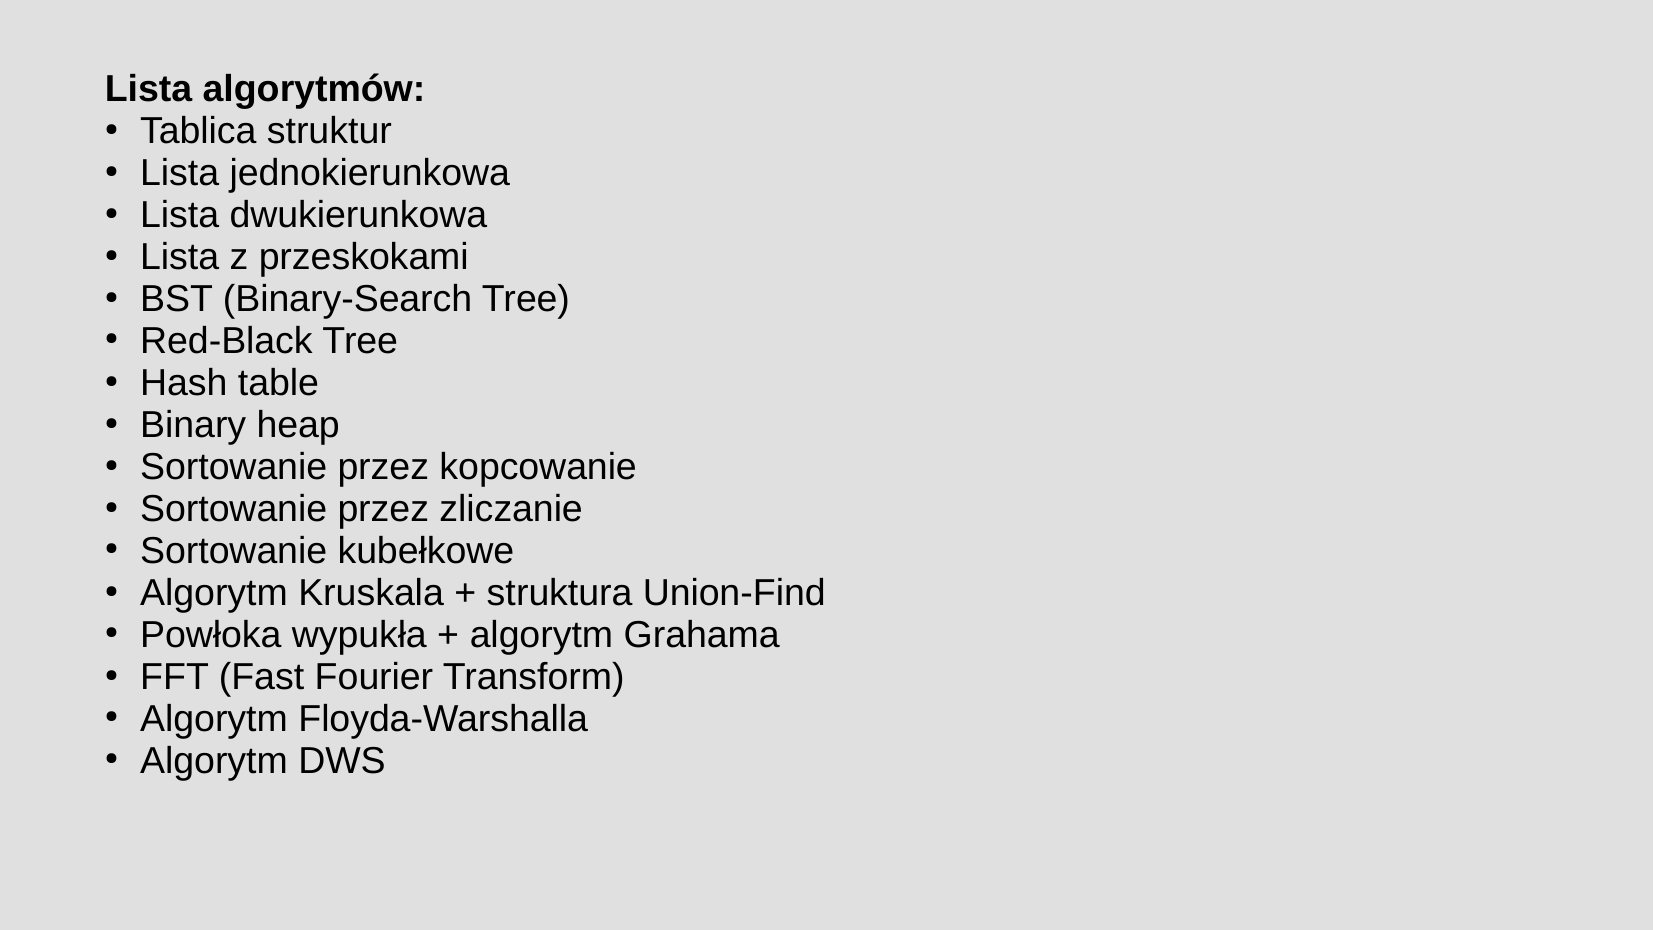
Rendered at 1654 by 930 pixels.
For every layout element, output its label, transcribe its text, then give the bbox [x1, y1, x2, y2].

text_box Lista algorytmów: Tablica struktur Lista jednokierunkowa Lista dwukierunkowa Lista z przeskokami BST (Binary-Search Tree) Red-Black Tree Hash table Binary heap Sortowanie przez kopcowanie Sortowanie przez zliczanie Sortowanie kubełkowe Algorytm Kruskala + struktura Union-Find Powłoka wypukła + algorytm Grahama FFT (Fast Fourier Transform) Algorytm Floyda-Warshalla Algorytm DWS [90, 59, 1261, 789]
